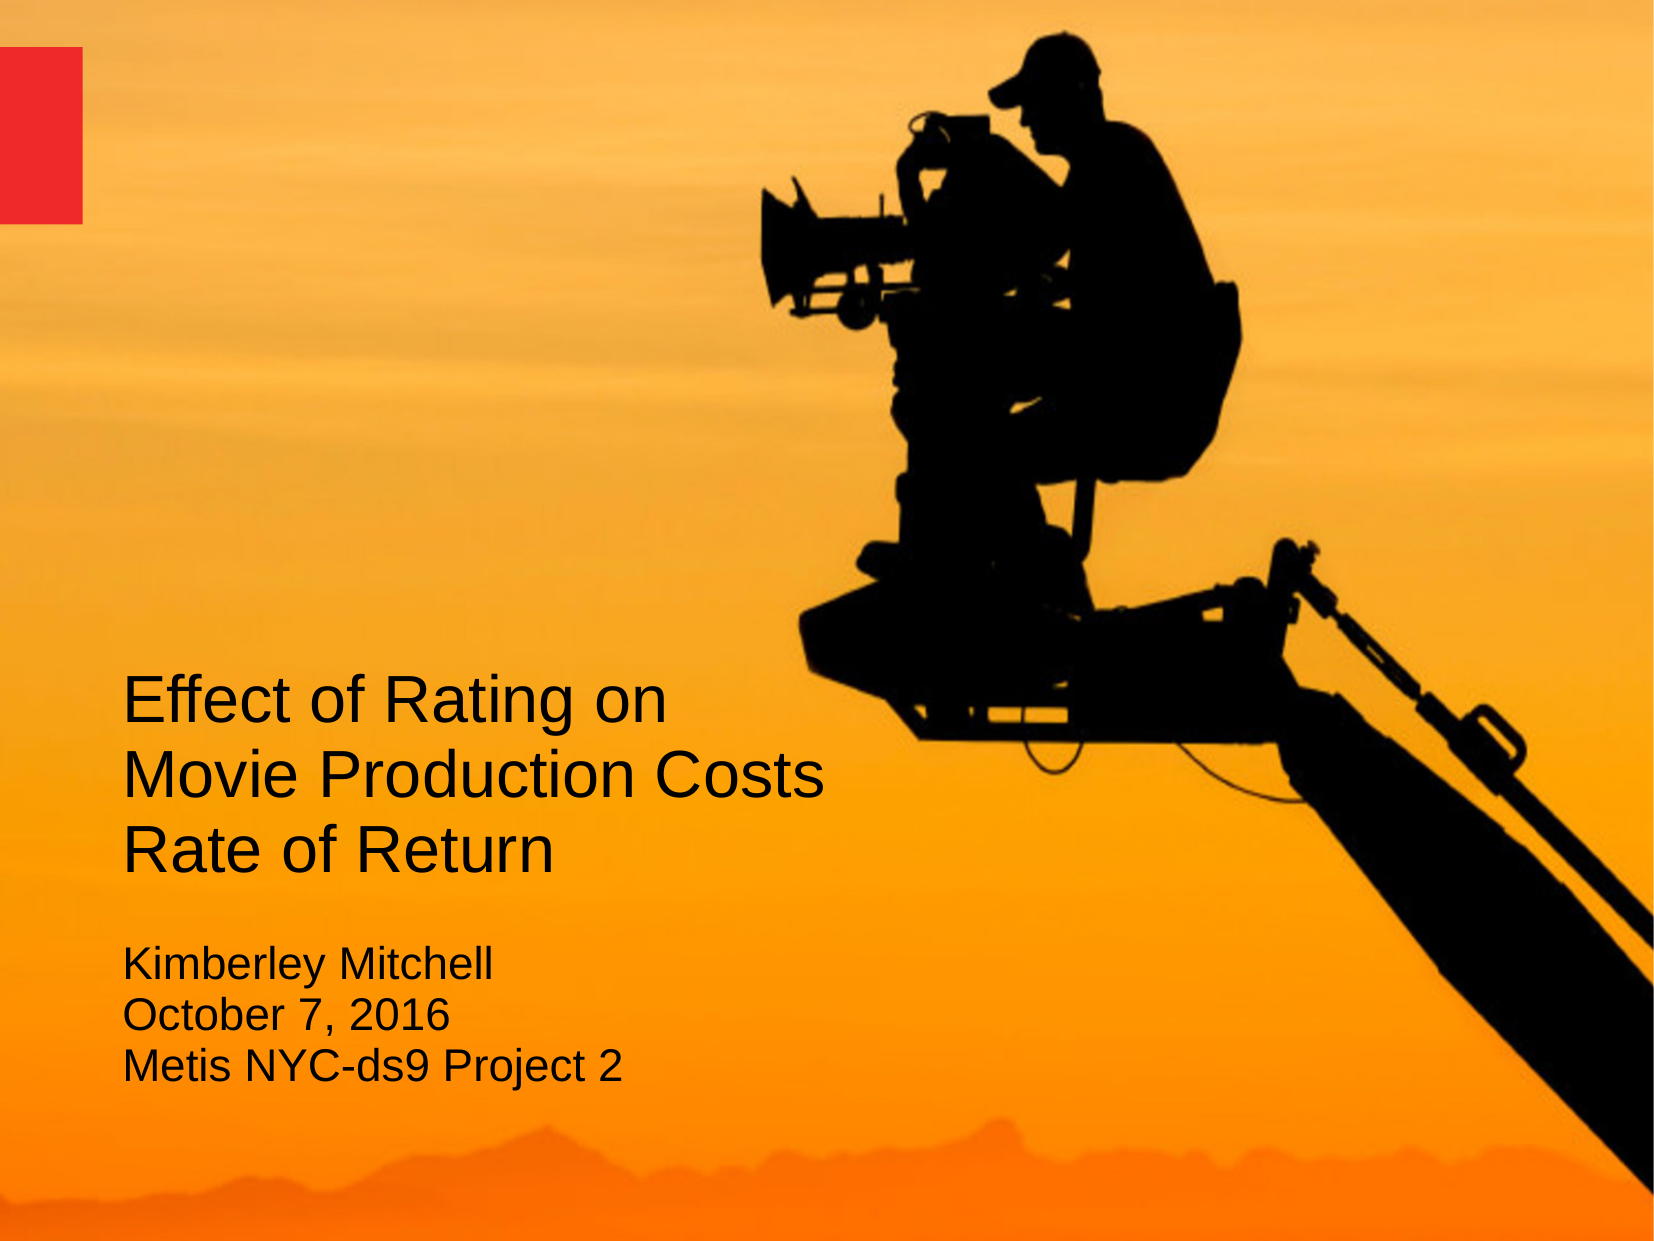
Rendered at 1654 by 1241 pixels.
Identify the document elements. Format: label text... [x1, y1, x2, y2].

picture [0, 0, 1654, 1241]
subtitle Effect of Rating on Movie Production Costs Rate of Return Kimberley Mitchell October 7, 2016 Metis NYC-ds9 Project 2 [122, 135, 1576, 1096]
